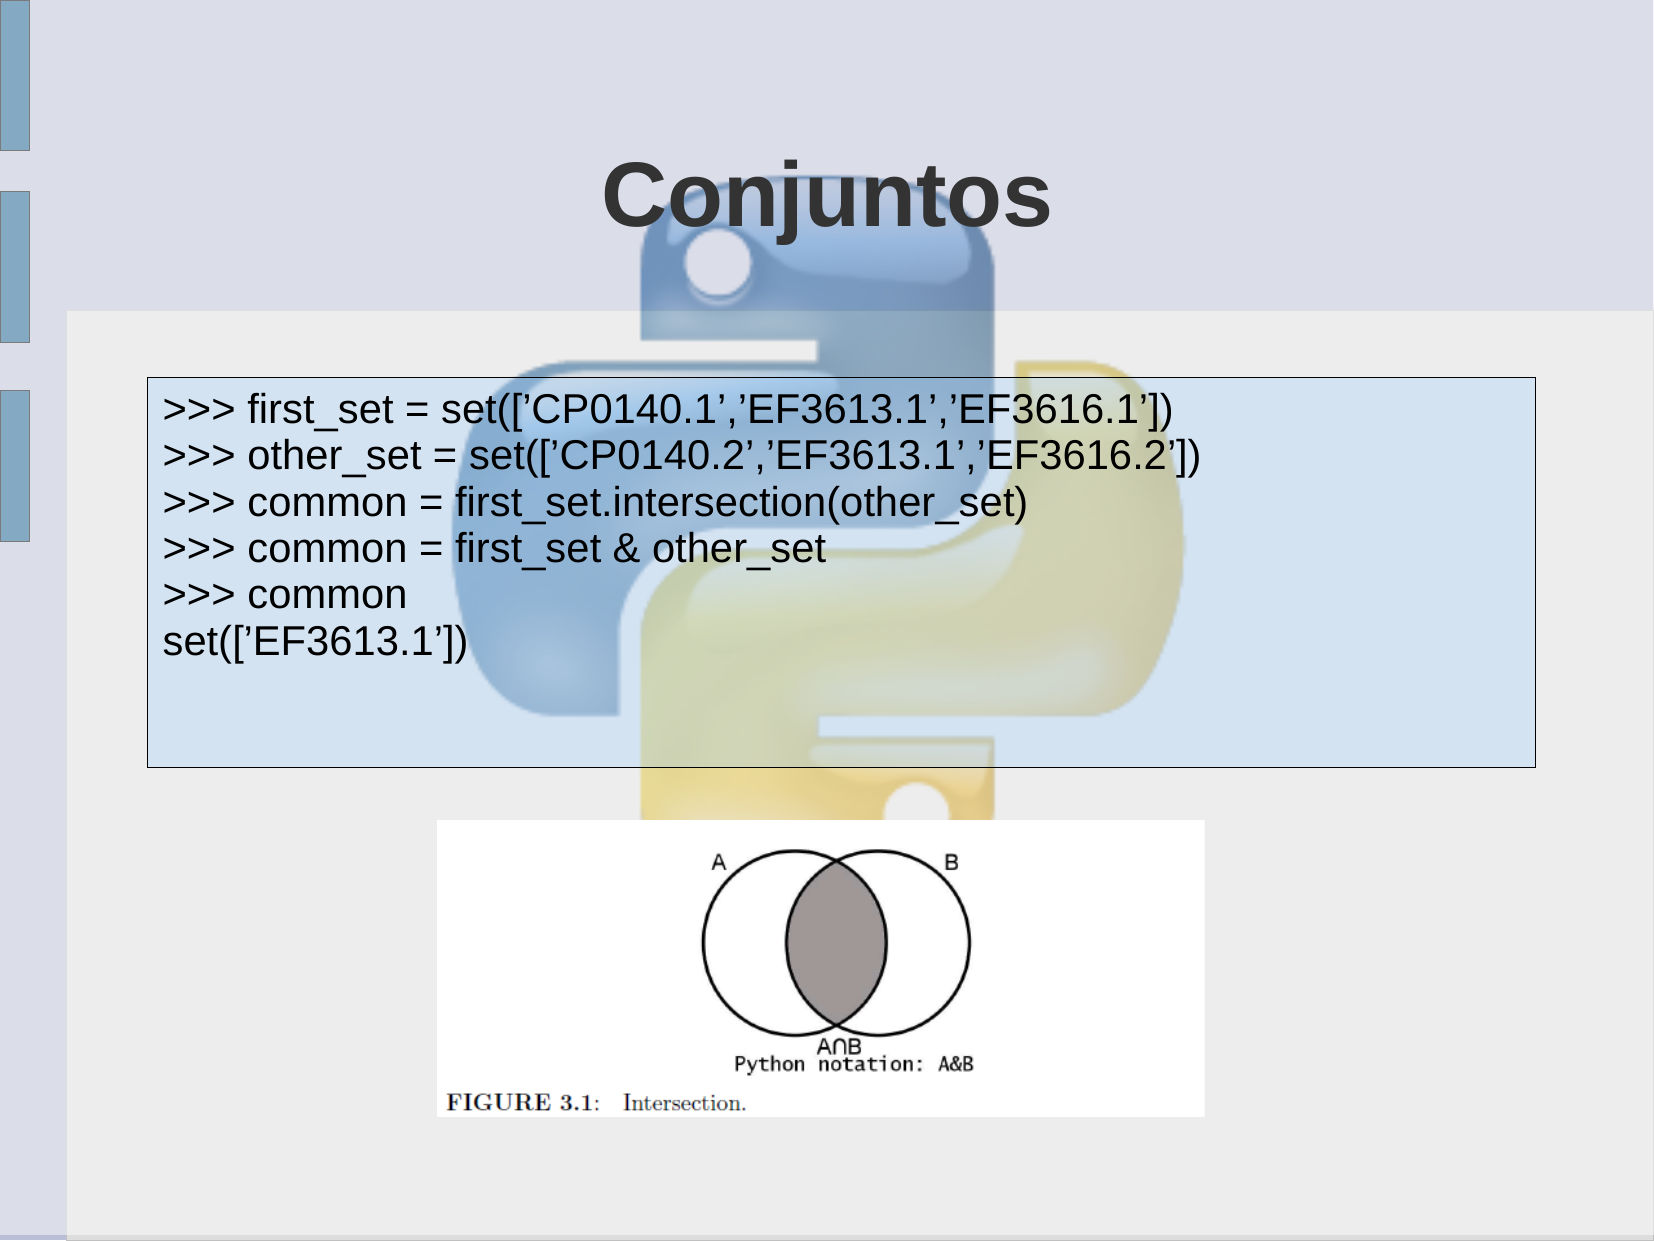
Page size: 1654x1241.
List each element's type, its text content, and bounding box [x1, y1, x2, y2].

title Conjuntos [121, 91, 1534, 299]
picture [0, 0, 1654, 1235]
text_box >>> first_set = set([’CP0140.1’,’EF3613.1’,’EF3616.1’]) >>> other_set = set([’CP0140.2’,’EF3613.1’,’EF3616.2’]) >>> common = first_set.intersection(other_set) >>> common = first_set & other_set >>> common set([’EF3613.1’]) [147, 377, 1536, 768]
